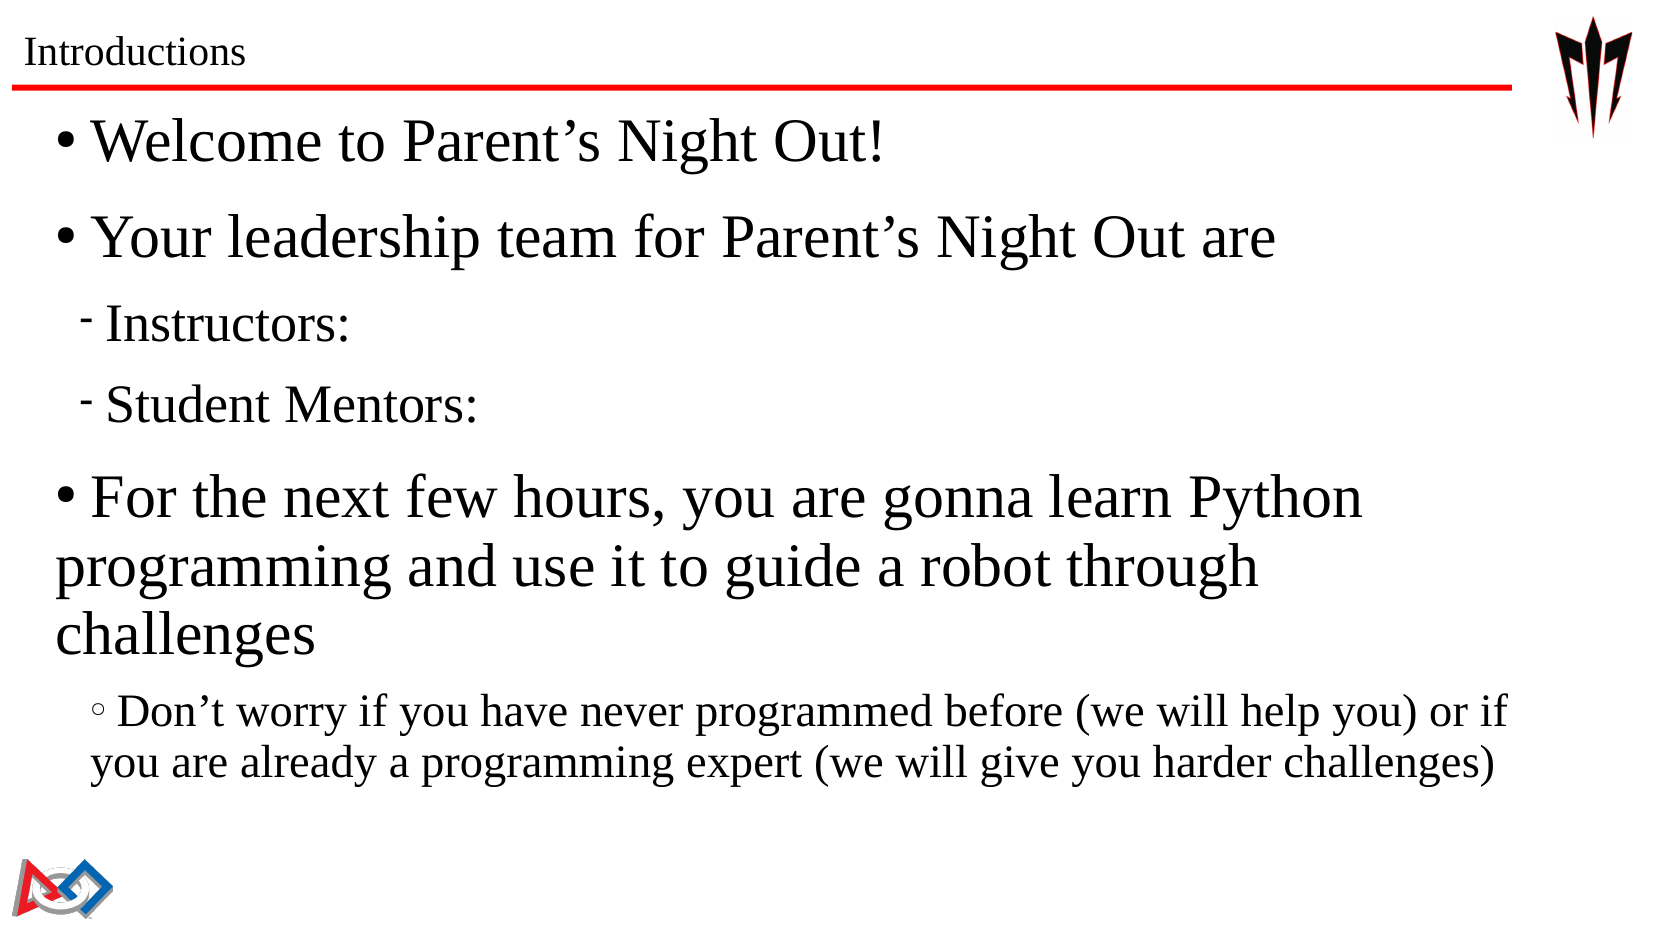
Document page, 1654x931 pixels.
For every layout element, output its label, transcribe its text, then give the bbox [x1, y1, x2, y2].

list Welcome to Parent’s Night Out! Your leadership team for Parent’s Night Out are Instructors: Student Mentors: For the next few hours, you are gonna learn Python programming and use it to guide a robot through challenges Don’t worry if you have never programmed before (we will help you) or if you are already a programming expert (we will give you harder challenges) [55, 106, 1538, 826]
picture [1555, 16, 1633, 139]
picture [12, 859, 113, 919]
title Introductions [23, 13, 1512, 89]
